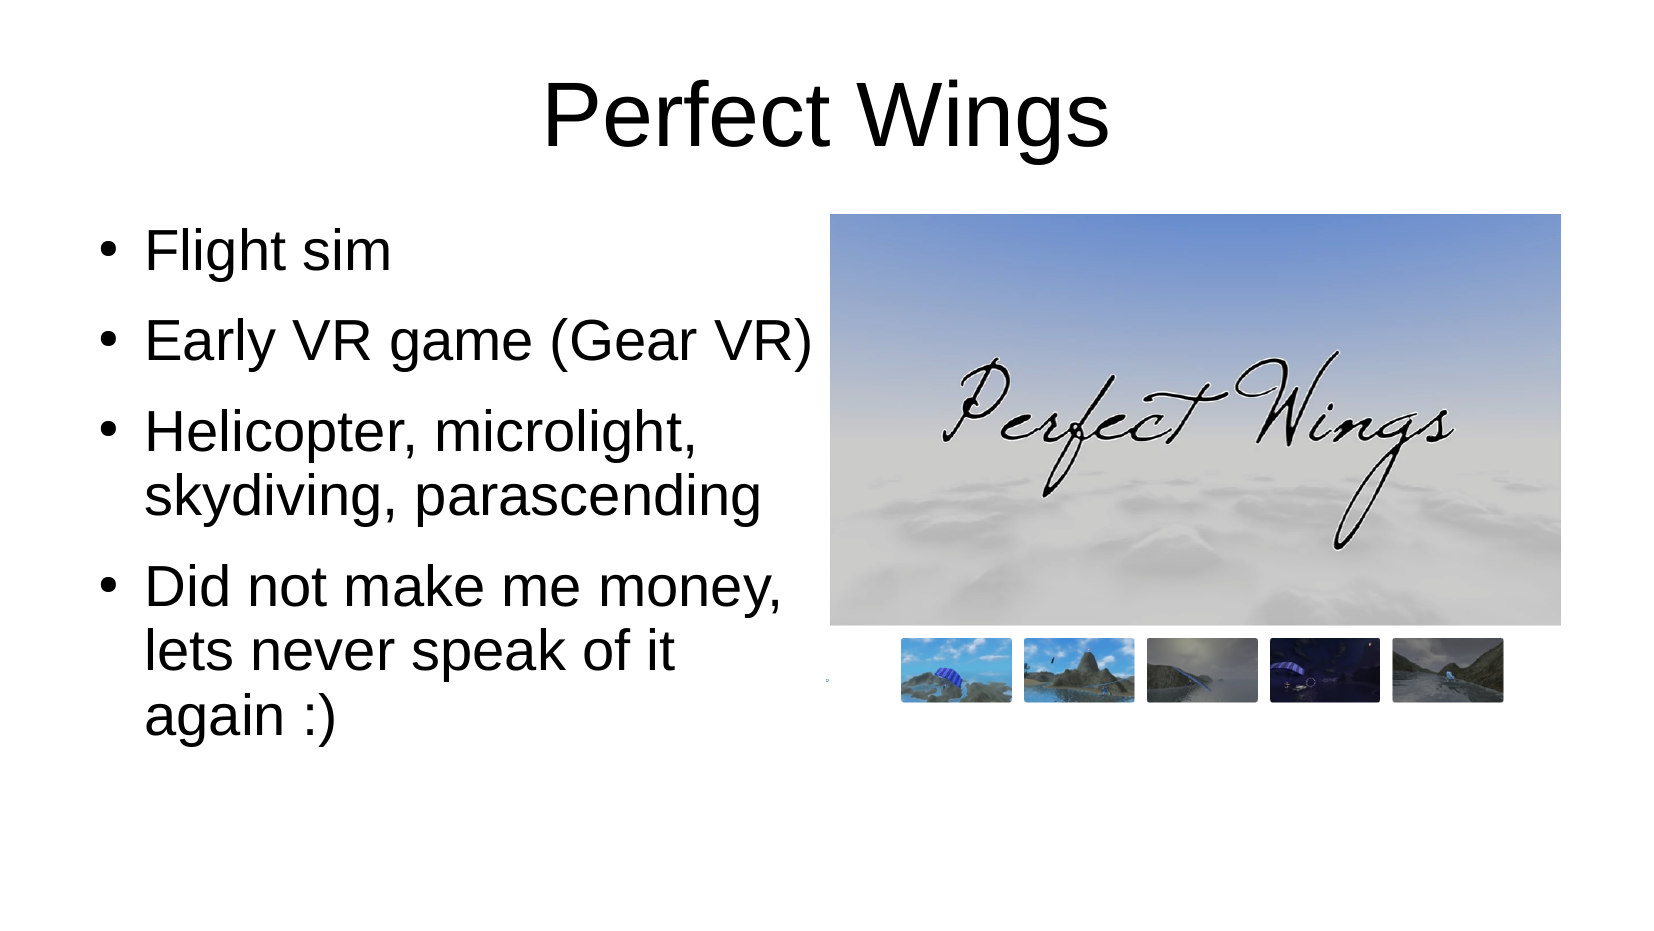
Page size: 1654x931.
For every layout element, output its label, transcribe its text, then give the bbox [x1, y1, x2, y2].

title Perfect Wings [82, 37, 1571, 193]
list Flight sim Early VR game (Gear VR) Helicopter, microlight, skydiving, parascending Did not make me money, lets never speak of it again :) [82, 217, 827, 758]
picture [826, 210, 1567, 709]
